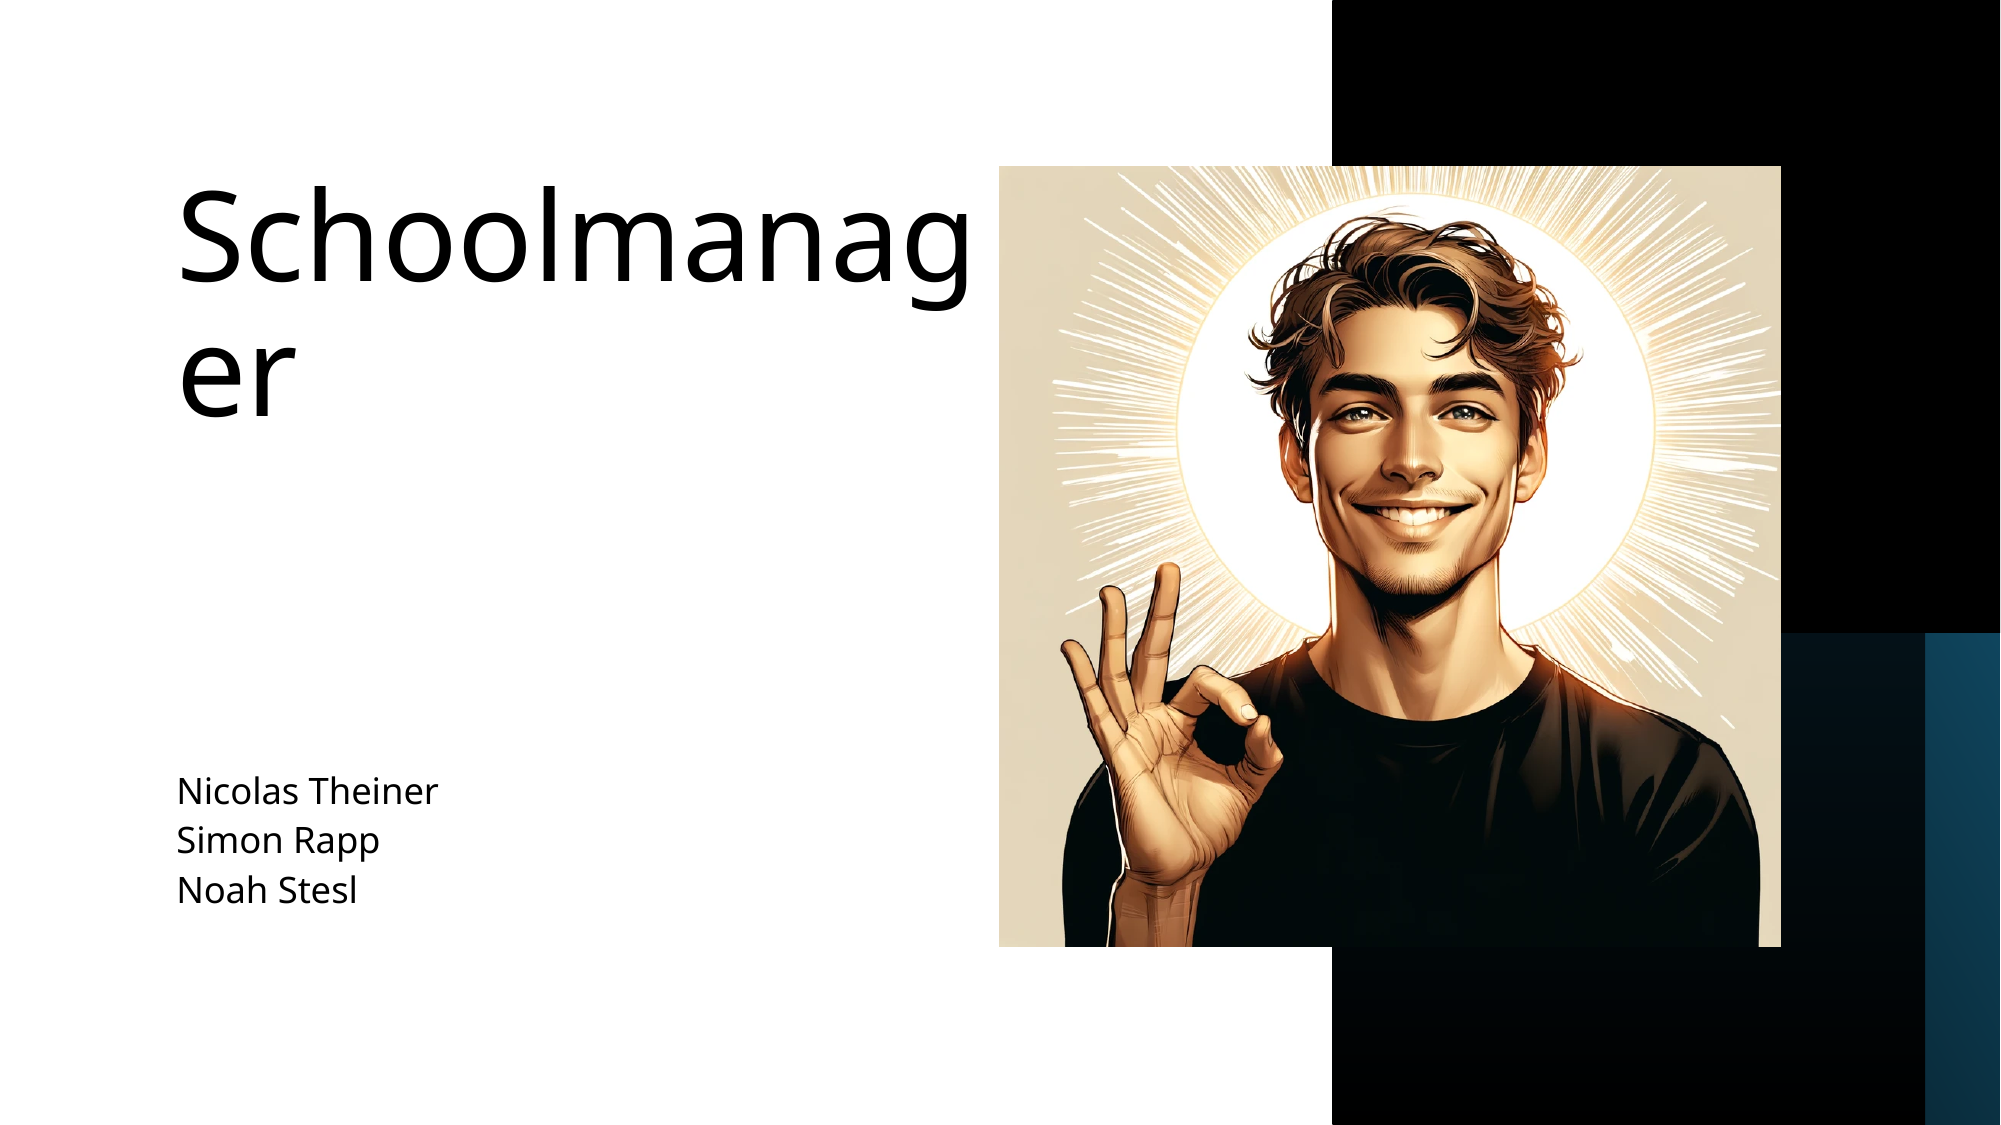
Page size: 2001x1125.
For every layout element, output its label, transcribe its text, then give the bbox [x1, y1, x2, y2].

subtitle Nicolas Theiner Simon Rapp Noah Stesl [161, 744, 463, 918]
text_box [0, 0, 2000, 1125]
title Schoolmanager [161, 166, 999, 686]
picture [999, 166, 1781, 947]
